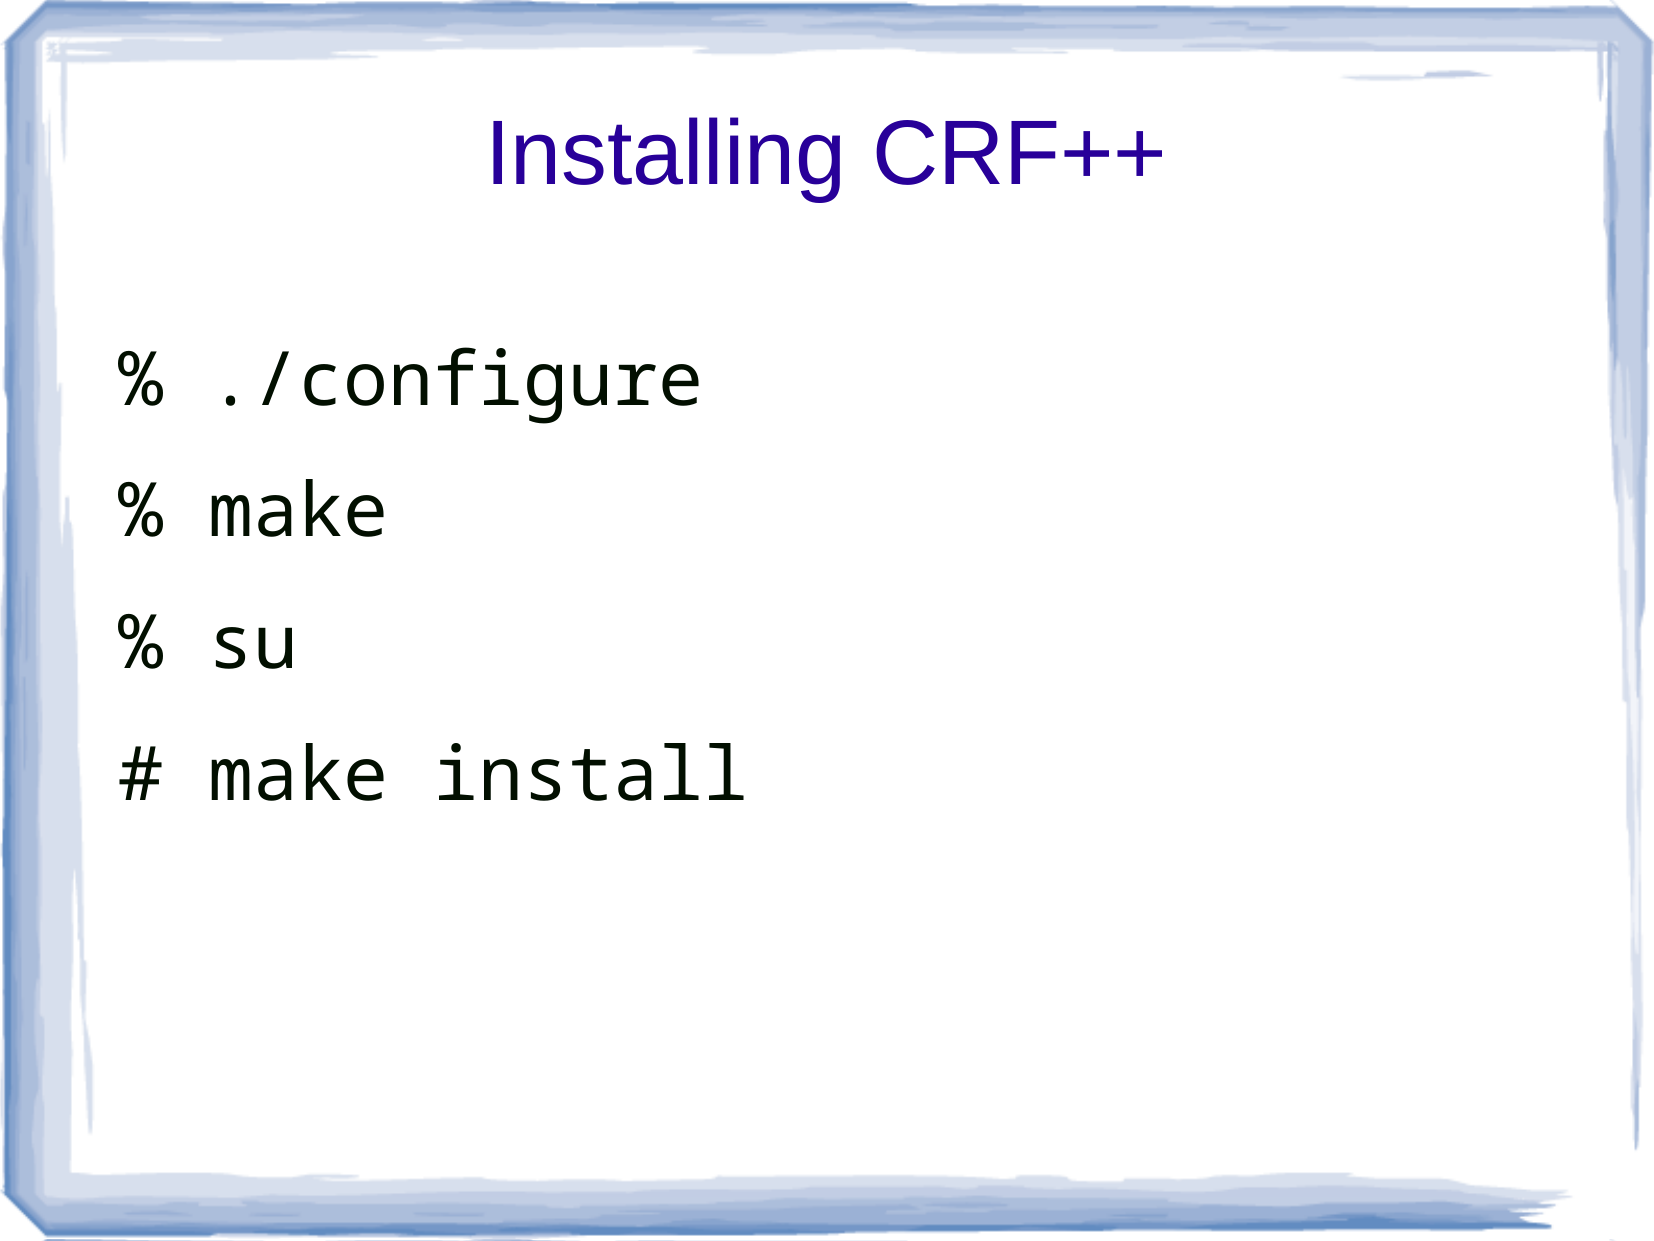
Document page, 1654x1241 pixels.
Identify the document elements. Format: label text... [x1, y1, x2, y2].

picture [0, 0, 1654, 1241]
list % ./configure % make % su # make install [118, 324, 1571, 1129]
title Installing CRF++ [82, 56, 1571, 250]
